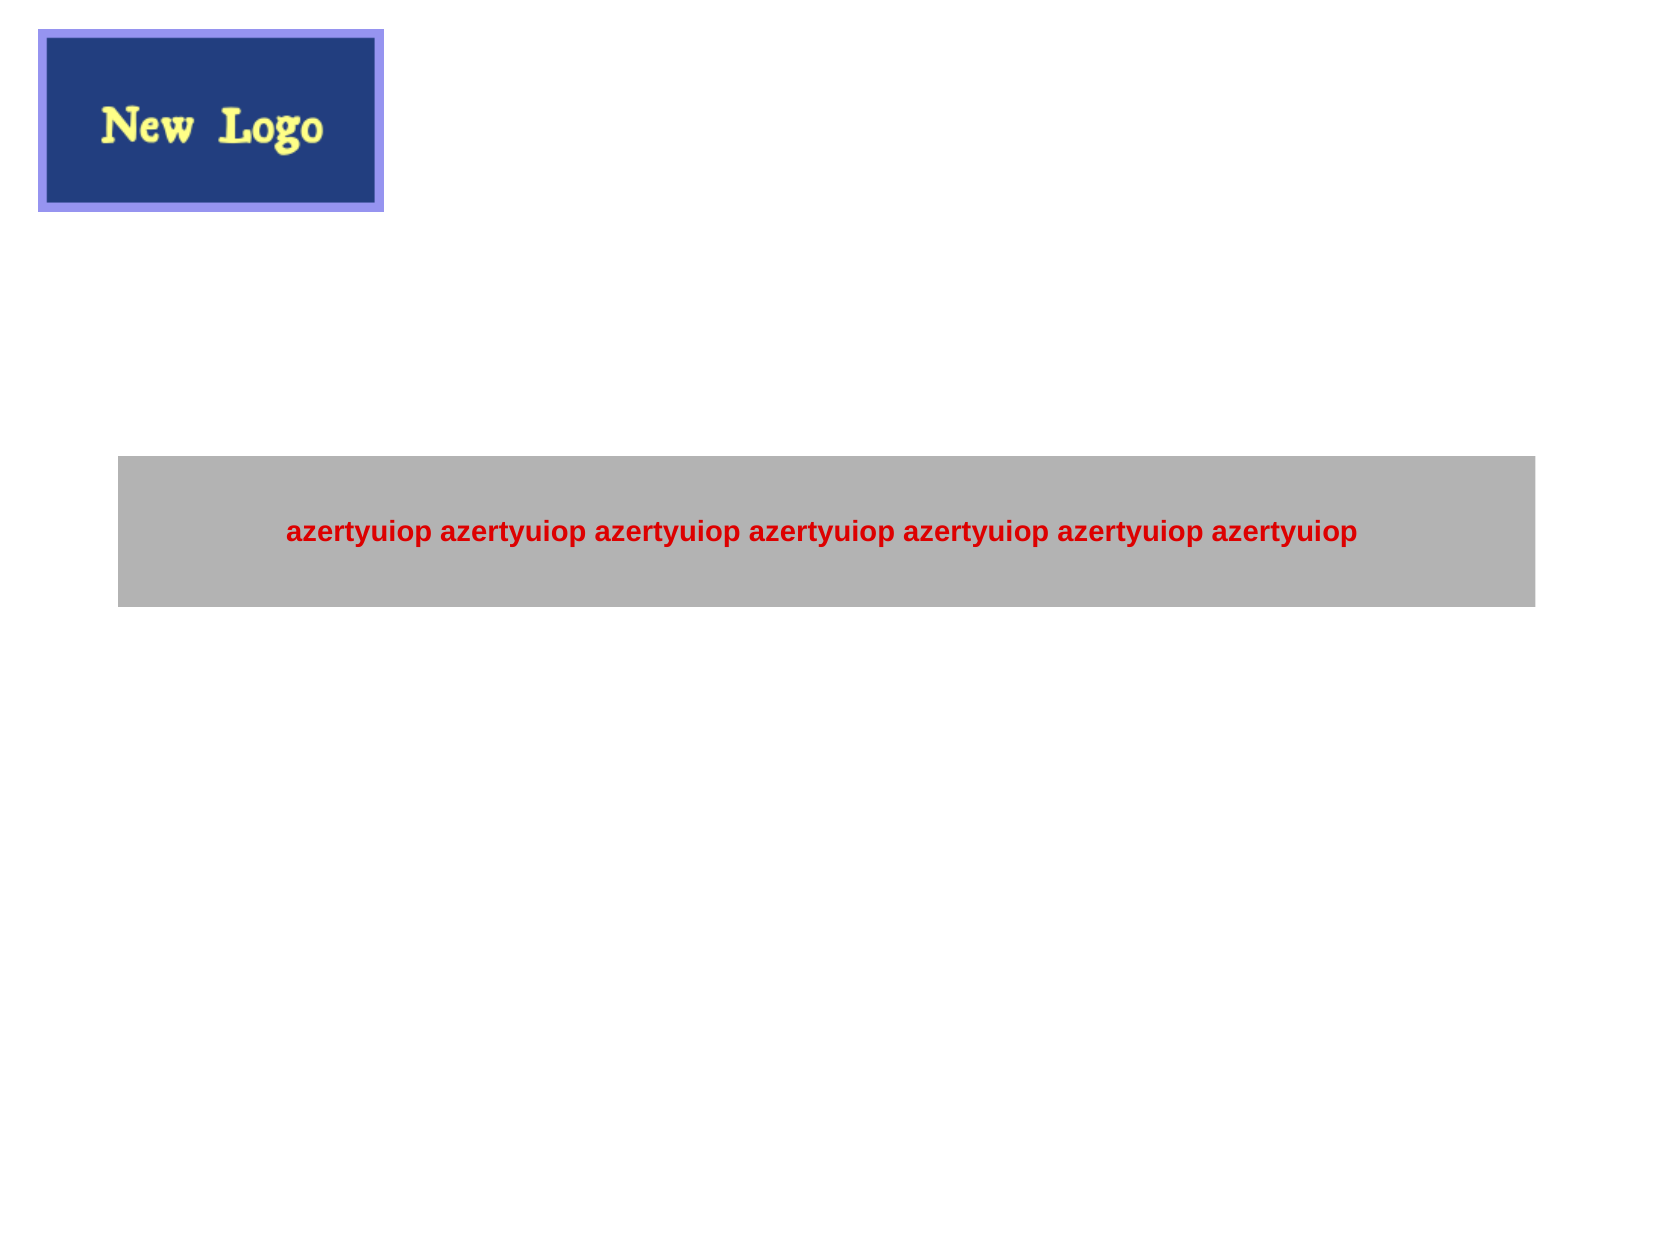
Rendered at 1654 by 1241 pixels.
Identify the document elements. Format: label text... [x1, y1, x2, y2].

picture [38, 29, 384, 212]
text_box azertyuiop azertyuiop azertyuiop azertyuiop azertyuiop azertyuiop azertyuiop [118, 456, 1536, 607]
